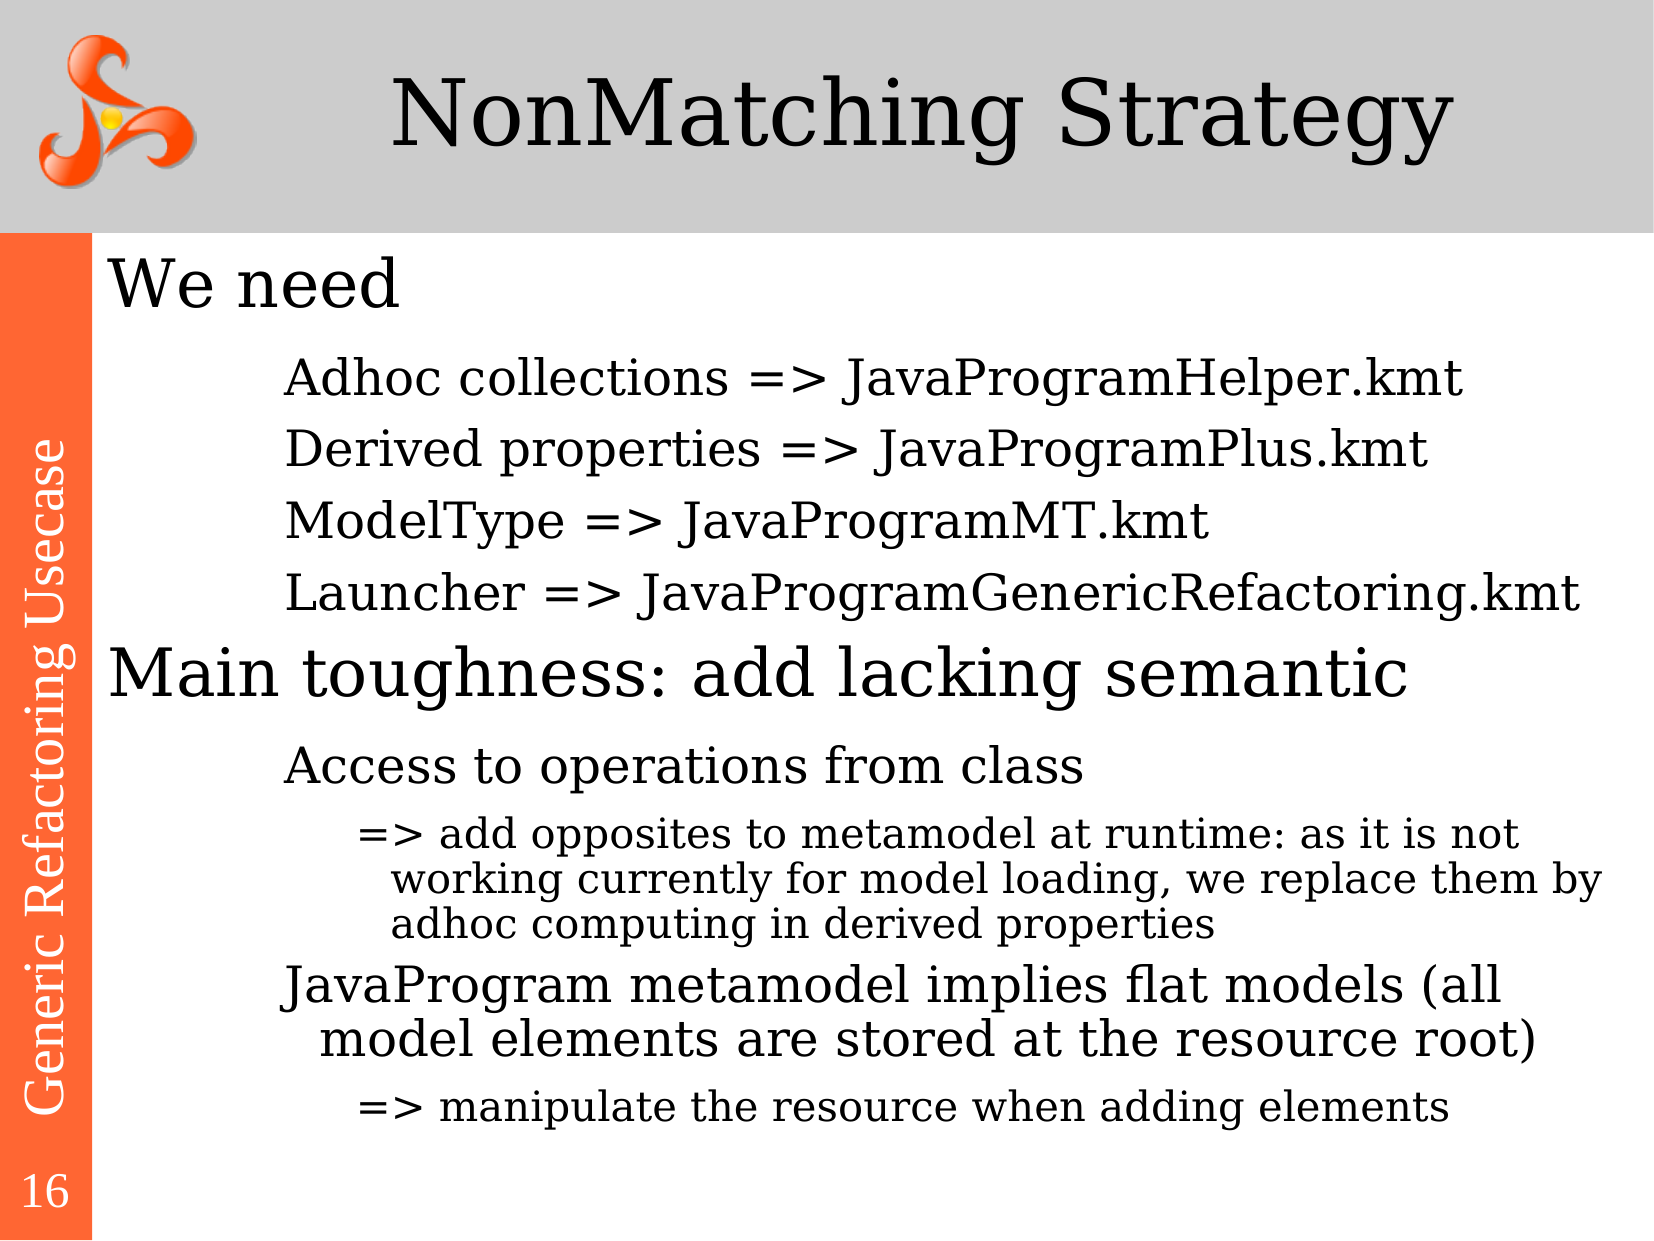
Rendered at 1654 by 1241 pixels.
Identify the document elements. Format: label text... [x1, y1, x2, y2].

text_box Generic Refactoring Usecase [12, 259, 76, 1118]
title NonMatching Strategy [226, 9, 1618, 223]
picture [39, 35, 197, 189]
list We need Adhoc collections => JavaProgramHelper.kmt Derived properties => JavaProgramPlus.kmt ModelType => JavaProgramMT.kmt Launcher => JavaProgramGenericRefactoring.kmt Main toughness: add lacking semantic Access to operations from class => add opposites to metamodel at runtime: as it is not working currently for model loading, we replace them by adhoc computing in derived properties JavaProgram metamodel implies flat models (all model elements are stored at the resource root) => manipulate the resource when adding elements [107, 249, 1630, 1136]
